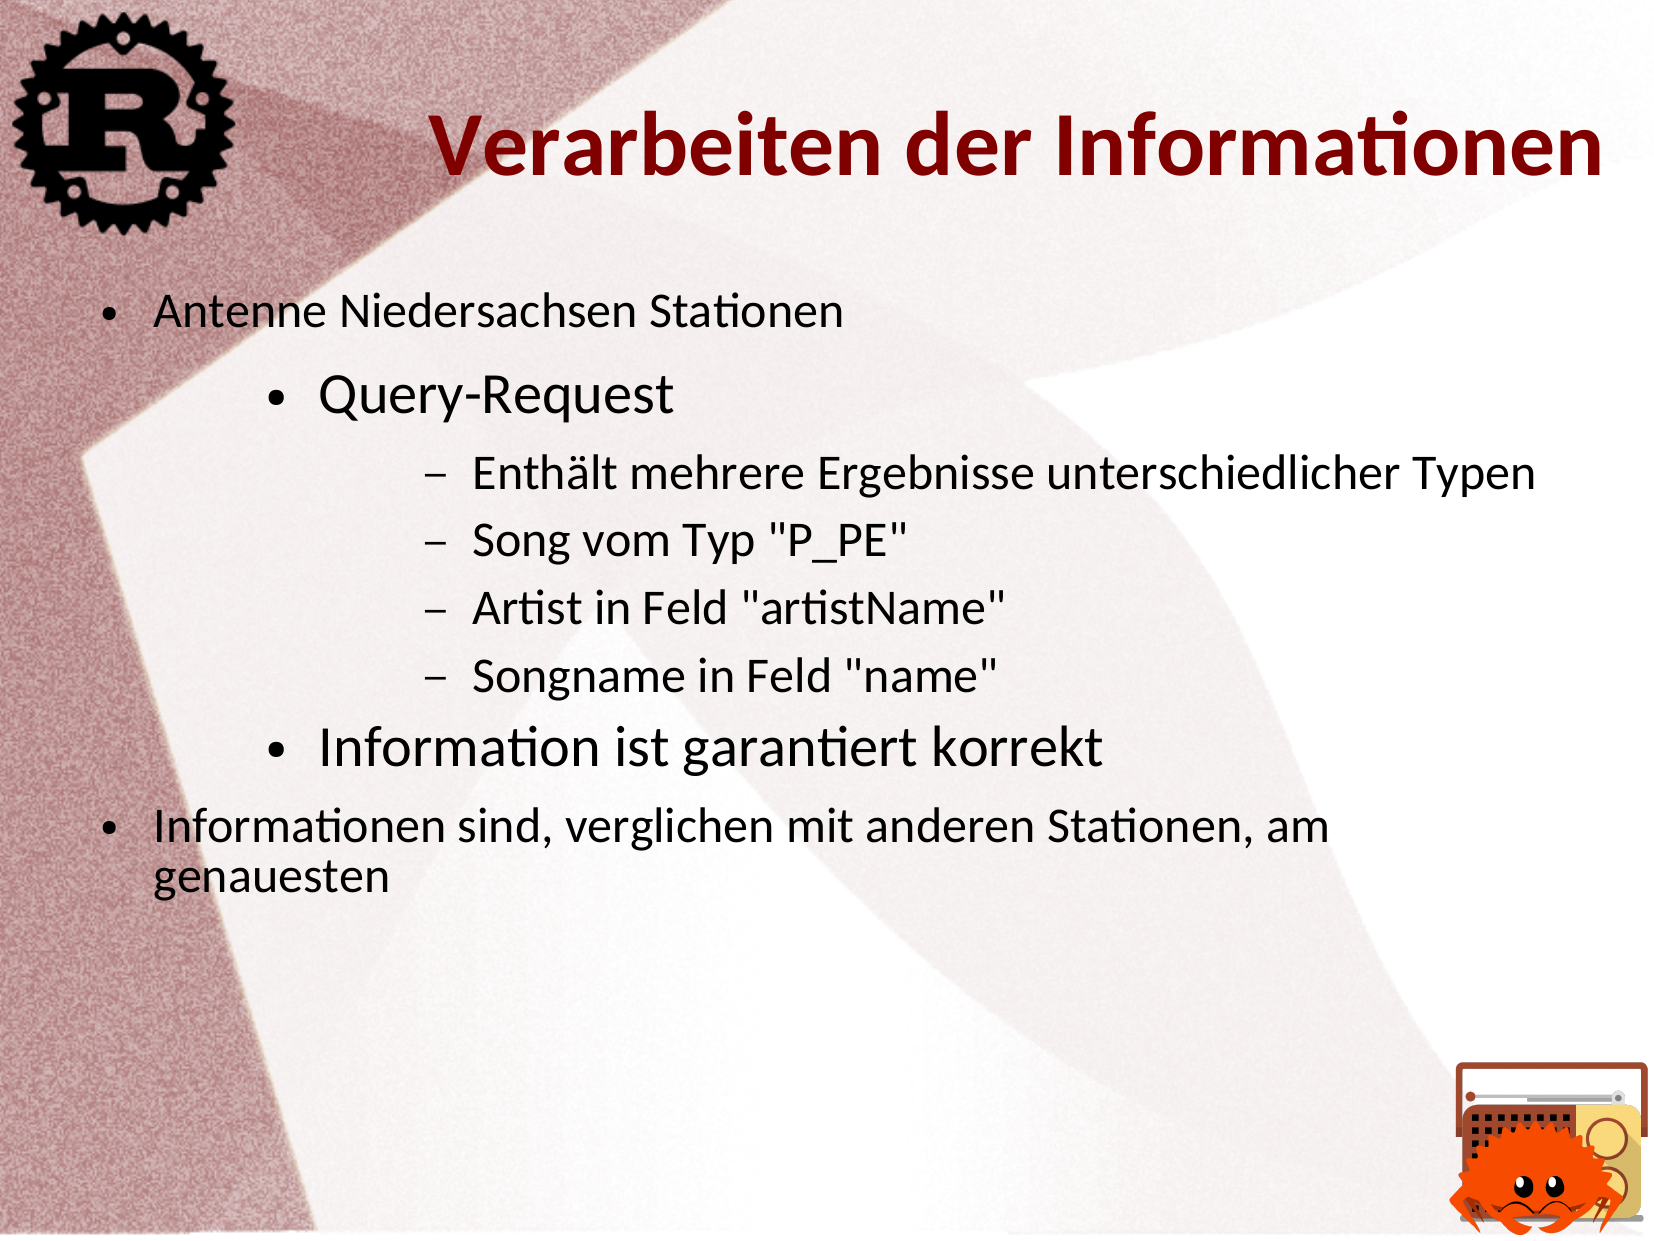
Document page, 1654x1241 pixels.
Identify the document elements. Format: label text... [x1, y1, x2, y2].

list Antenne Niedersachsen Stationen Query-Request Enthält mehrere Ergebnisse unterschiedlicher Typen Song vom Typ "P_PE" Artist in Feld "artistName" Songname in Feld "name" Information ist garantiert korrekt Informationen sind, verglichen mit anderen Stationen, am genauesten [82, 290, 1571, 1109]
title Verarbeiten der Informationen [383, 40, 1607, 266]
picture [0, 0, 1654, 1241]
